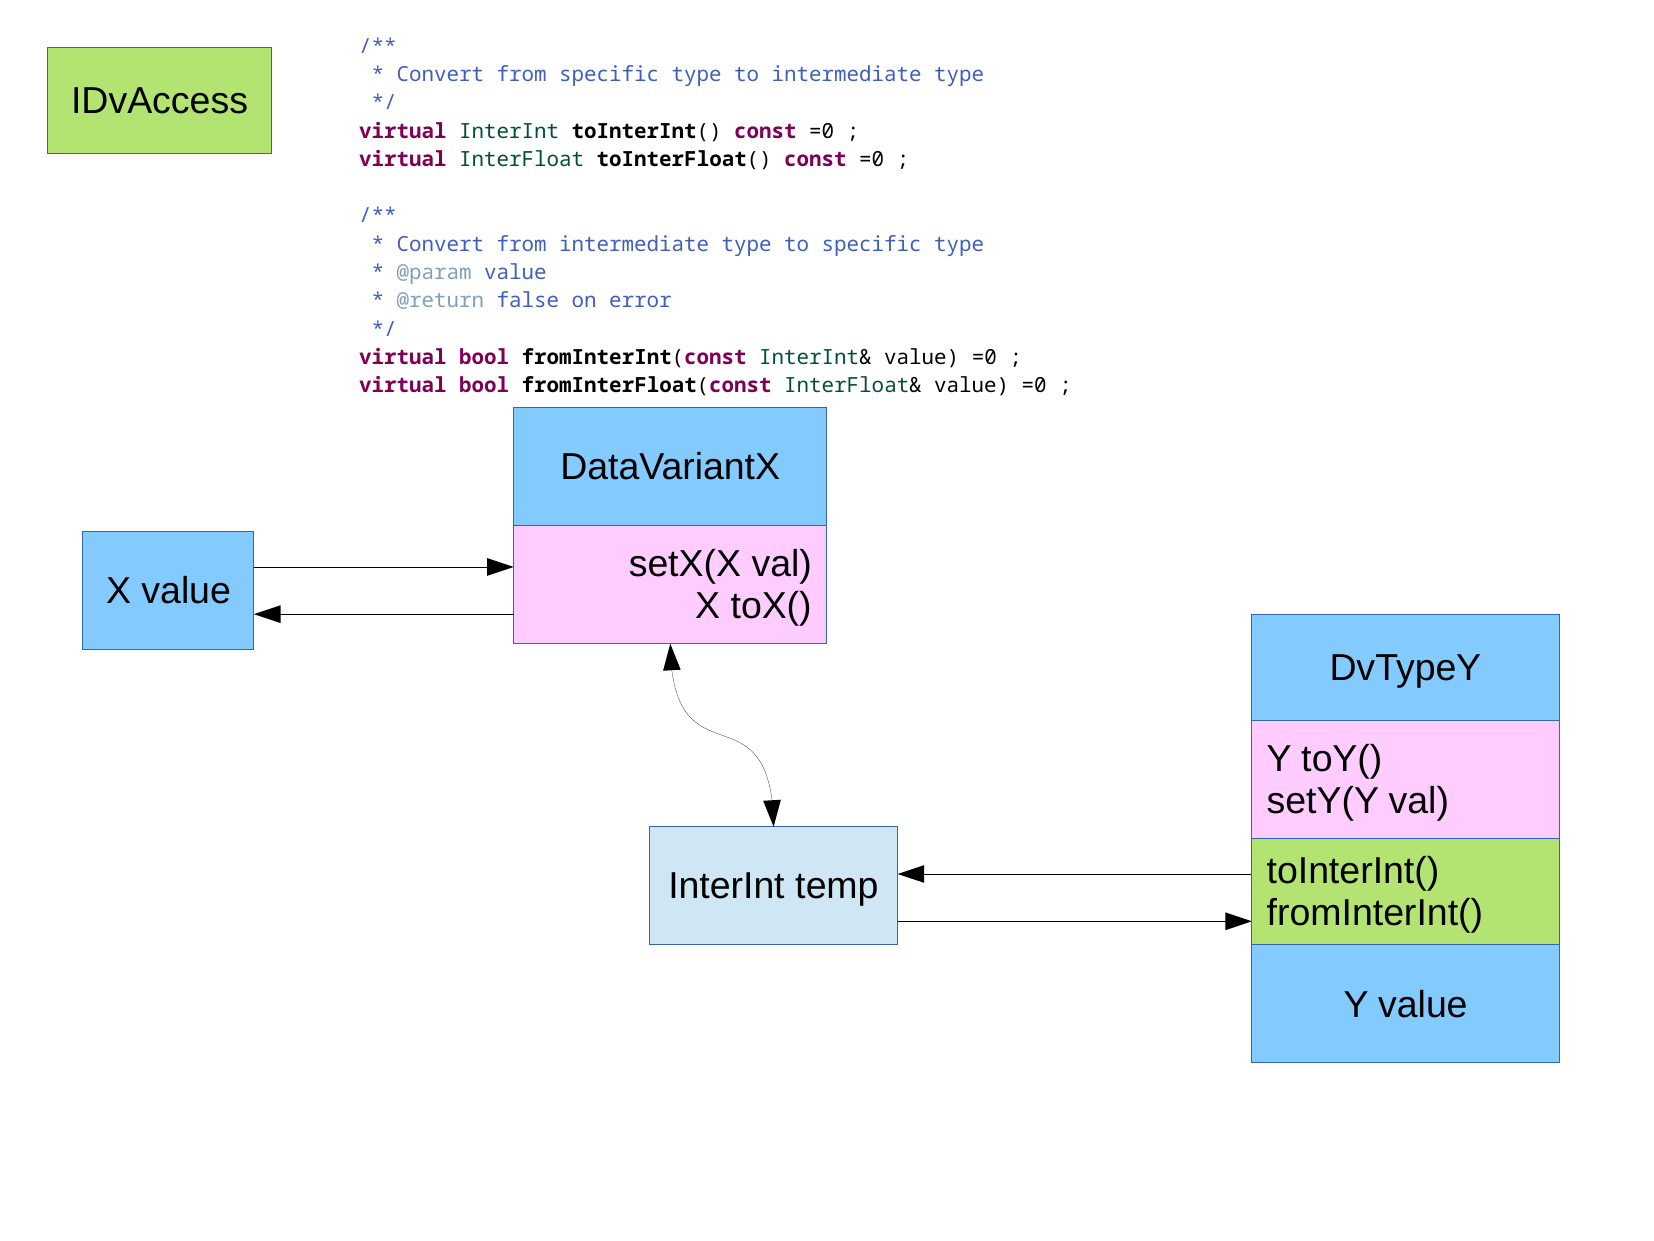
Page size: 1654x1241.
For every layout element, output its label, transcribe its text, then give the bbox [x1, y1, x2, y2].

text_box toInterInt() fromInterInt() [1251, 838, 1560, 945]
text_box DataVariantX [513, 407, 827, 525]
text_box X value [82, 531, 254, 650]
text_box /** * Convert from specific type to intermediate type */ virtual InterInt toInterInt() const =0 ; virtual InterFloat toInterFloat() const =0 ; /** * Convert from intermediate type to specific type * @param value * @return false on error */ virtual bool fromInterInt(const InterInt& value) =0 ; virtual bool fromInterFloat(const InterFloat& value) =0 ; [344, 23, 1087, 373]
text_box DvTypeY [1251, 614, 1560, 720]
text_box Y toY() setY(Y val) [1251, 720, 1560, 838]
text_box Y value [1251, 945, 1560, 1063]
text_box setX(X val) X toX() [513, 525, 827, 644]
text_box IDvAccess [47, 47, 272, 154]
text_box InterInt temp [649, 826, 898, 945]
